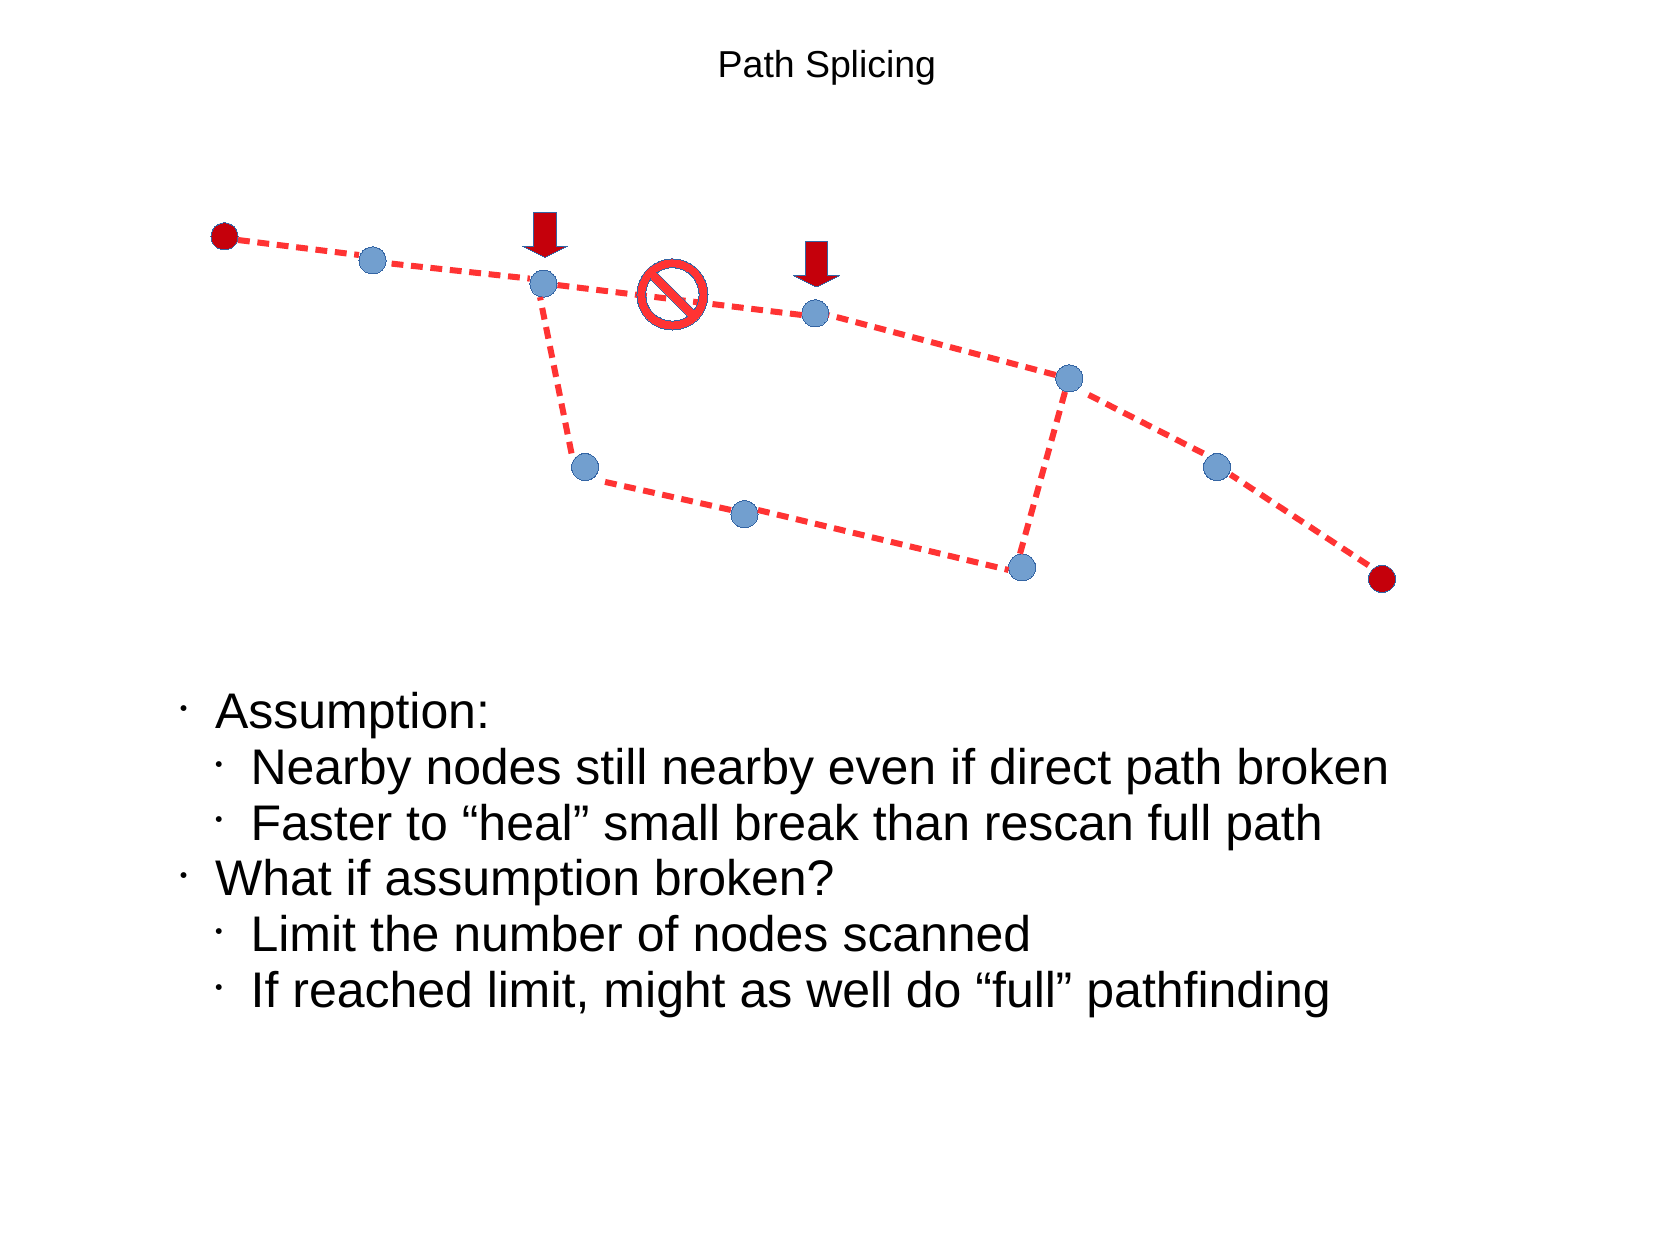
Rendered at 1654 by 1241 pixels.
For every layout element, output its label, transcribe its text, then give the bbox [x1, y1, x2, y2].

text_box [1055, 364, 1083, 392]
text_box Assumption: Nearby nodes still nearby even if direct path broken Faster to “heal” small break than rescan full path What if assumption broken? Limit the number of nodes scanned If reached limit, might as well do “full” pathfinding [165, 620, 1411, 1081]
text_box Path Splicing [0, 15, 1654, 114]
text_box [522, 212, 568, 258]
text_box [1203, 453, 1231, 481]
text_box [636, 258, 709, 331]
text_box [1368, 565, 1396, 593]
text_box [730, 500, 759, 528]
text_box [210, 222, 239, 250]
text_box [793, 241, 840, 287]
text_box [1008, 554, 1036, 581]
text_box [358, 246, 387, 274]
text_box [571, 453, 599, 481]
text_box [802, 299, 829, 327]
text_box [529, 270, 557, 298]
